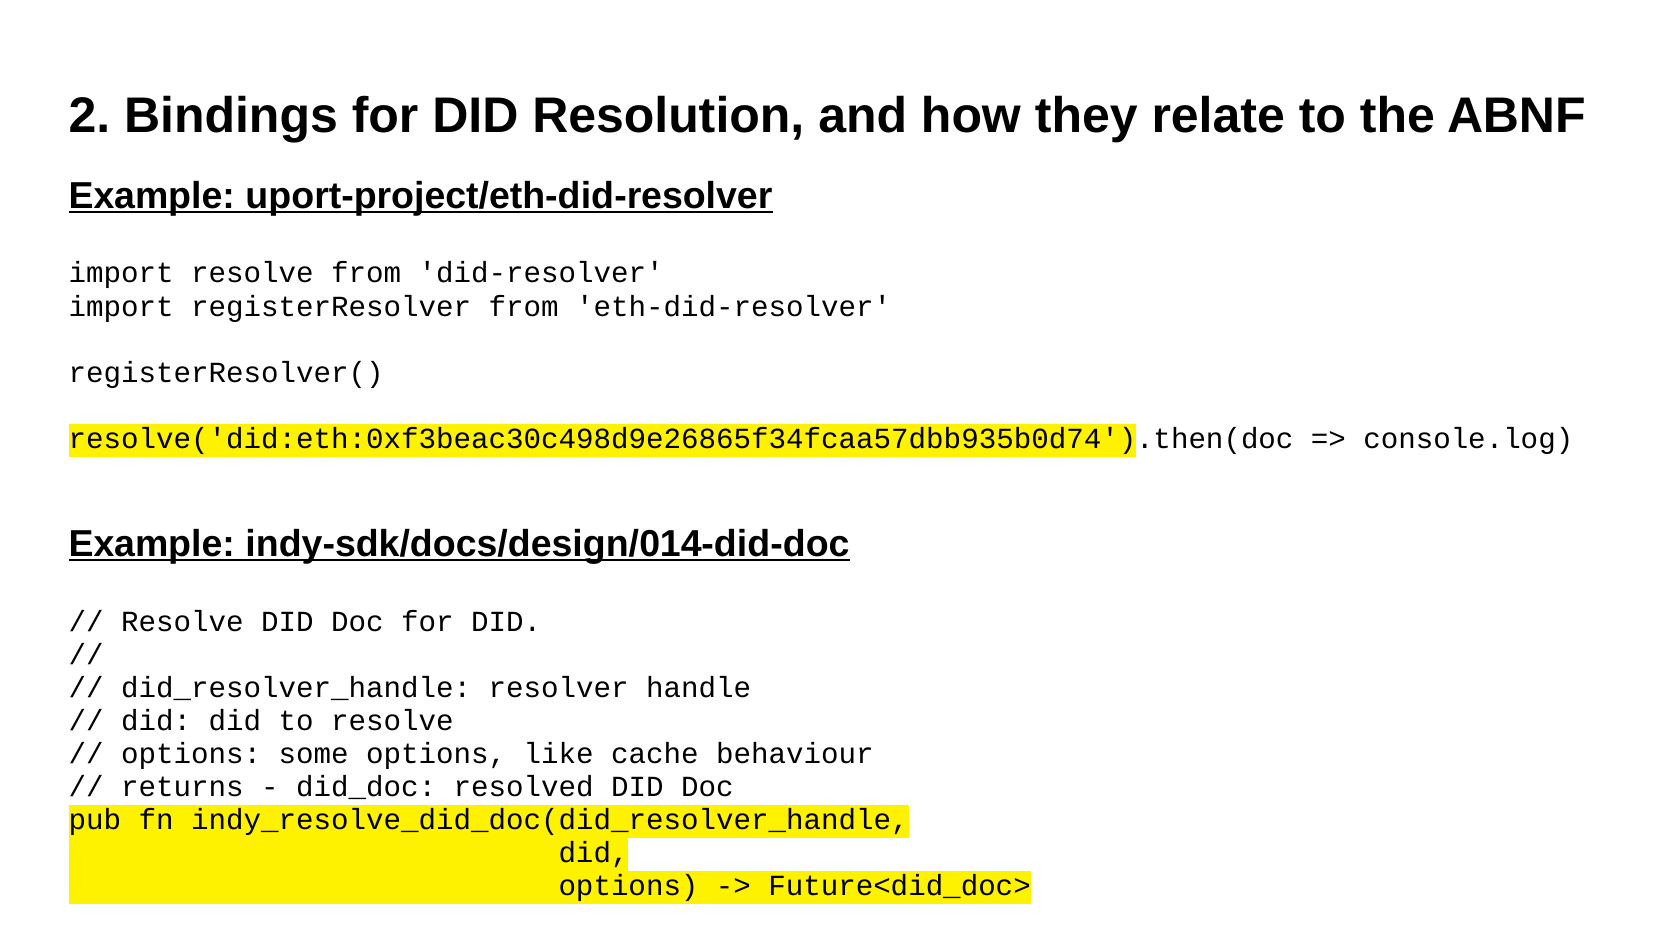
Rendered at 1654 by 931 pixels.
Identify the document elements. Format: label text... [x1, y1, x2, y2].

title 2. Bindings for DID Resolution, and how they relate to the ABNF [59, 37, 1597, 193]
text_box Example: uport-project/eth-did-resolver import resolve from 'did-resolver' import registerResolver from 'eth-did-resolver' registerResolver() resolve('did:eth:0xf3beac30c498d9e26865f34fcaa57dbb935b0d74').then(doc => console.log) Example: indy-sdk/docs/design/014-did-doc // Resolve DID Doc for DID. // // did_resolver_handle: resolver handle // did: did to resolve // options: some options, like cache behaviour // returns - did_doc: resolved DID Doc pub fn indy_resolve_did_doc(did_resolver_handle, did, options) -> Future<did_doc> [68, 174, 1654, 905]
